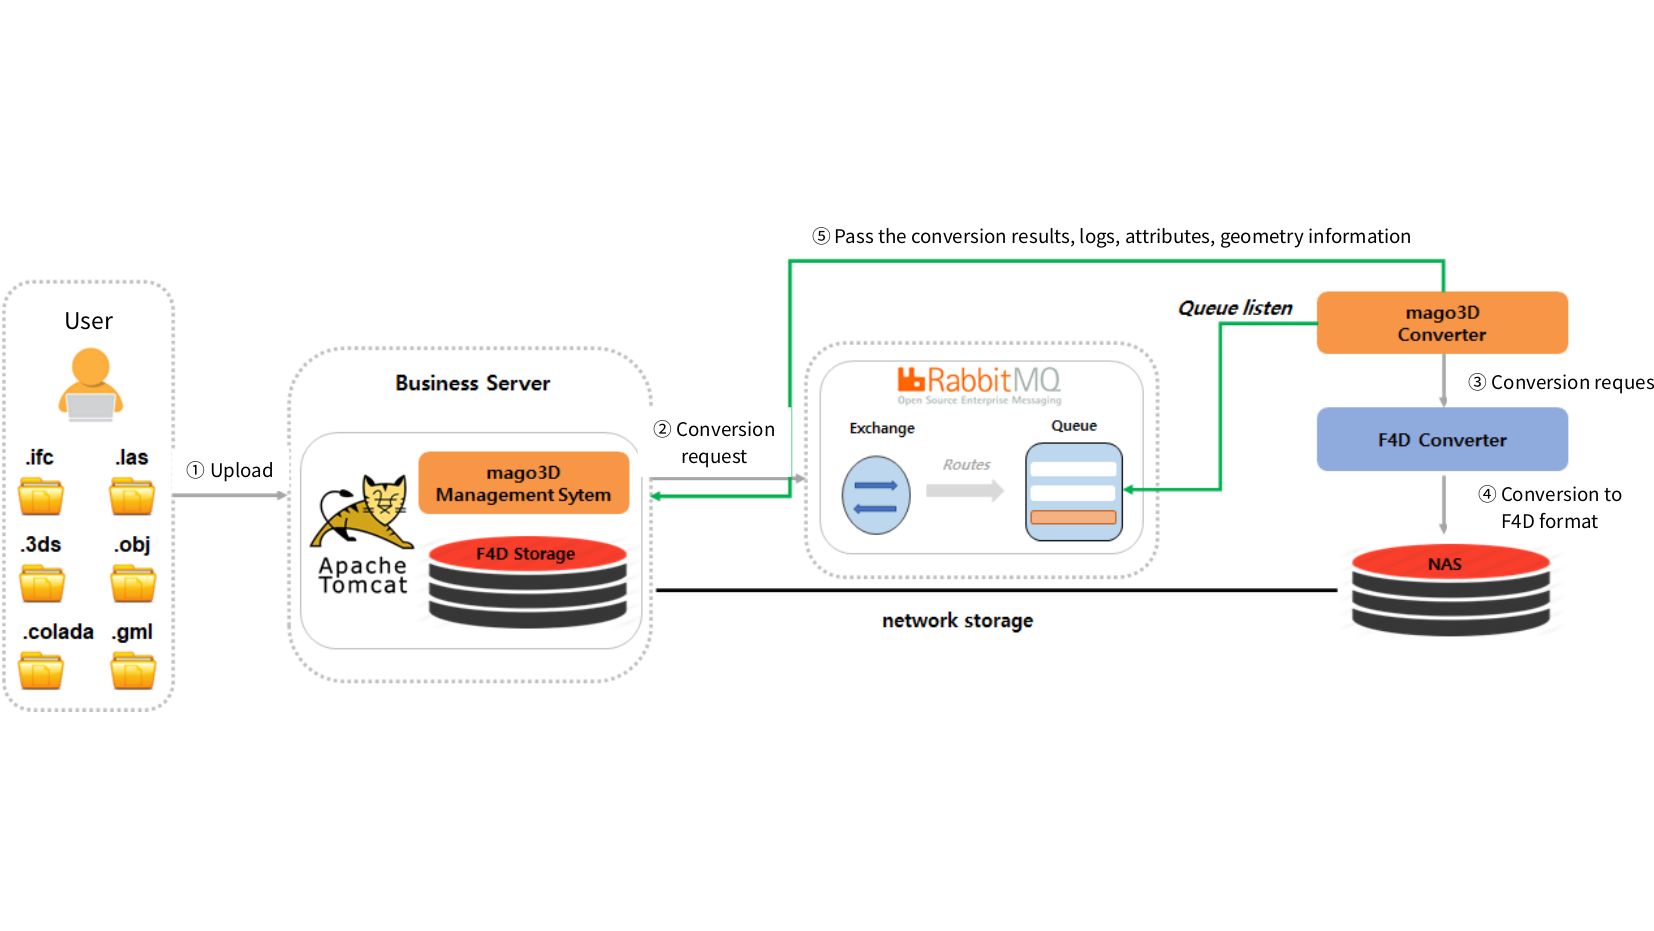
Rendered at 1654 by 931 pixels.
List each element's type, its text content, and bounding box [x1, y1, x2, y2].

text_box ② Conversion request [637, 407, 792, 477]
text_box User [29, 295, 148, 344]
picture [2, 220, 1654, 712]
text_box ① Upload [171, 448, 290, 491]
text_box ④ Conversion to F4D format [1446, 472, 1654, 542]
text_box ⑤ Pass the conversion results, logs, attributes, geometry information [797, 214, 1453, 257]
text_box ③ Conversion request [1446, 360, 1654, 403]
